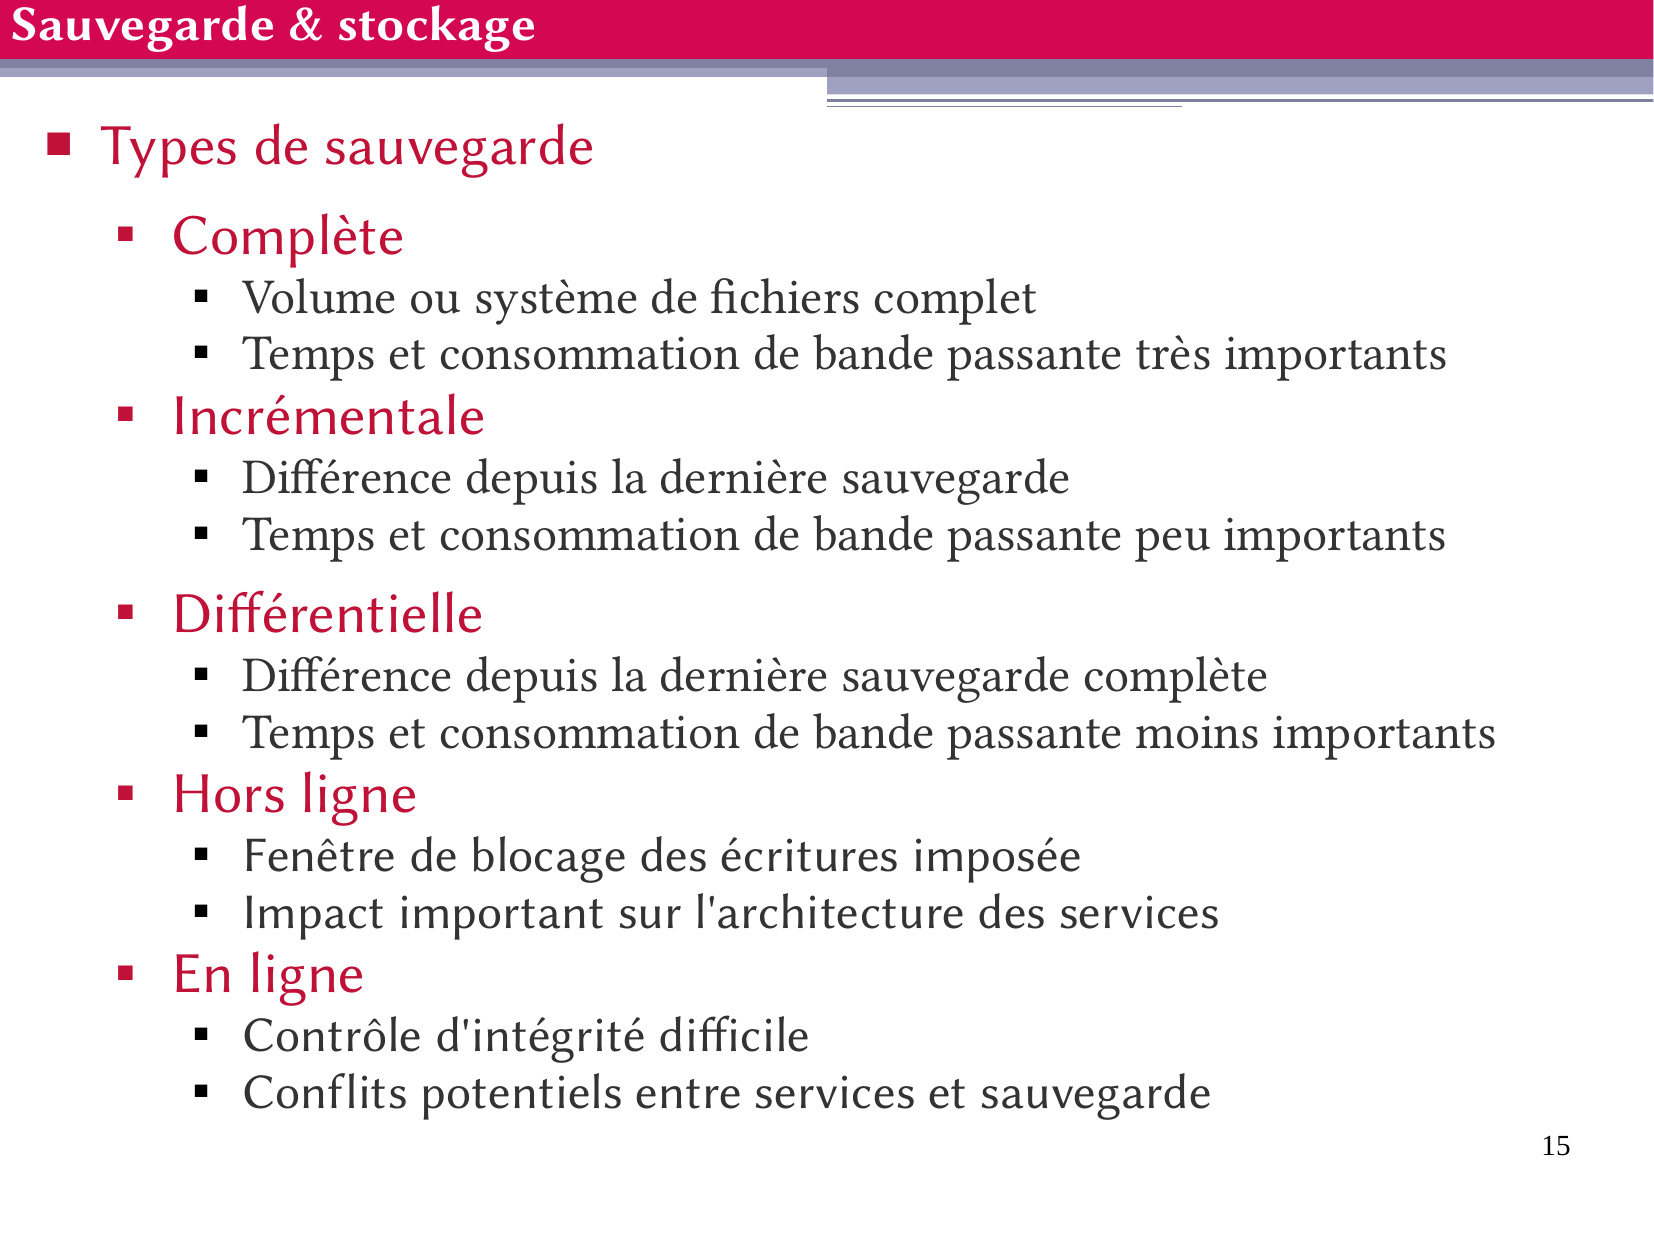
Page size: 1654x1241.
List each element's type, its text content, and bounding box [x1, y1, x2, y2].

list Types de sauvegarde Complète Volume ou système de fichiers complet Temps et consommation de bande passante très importants Incrémentale Différence depuis la dernière sauvegarde Temps et consommation de bande passante peu importants Différentielle Différence depuis la dernière sauvegarde complète Temps et consommation de bande passante moins importants Hors ligne Fenêtre de blocage des écritures imposée Impact important sur l'architecture des services En ligne Contrôle d'intégrité difficile Conflits potentiels entre services et sauvegarde [29, 112, 1597, 1182]
list Sauvegarde & stockage [11, 0, 1270, 54]
text_box [0, 0, 1654, 136]
